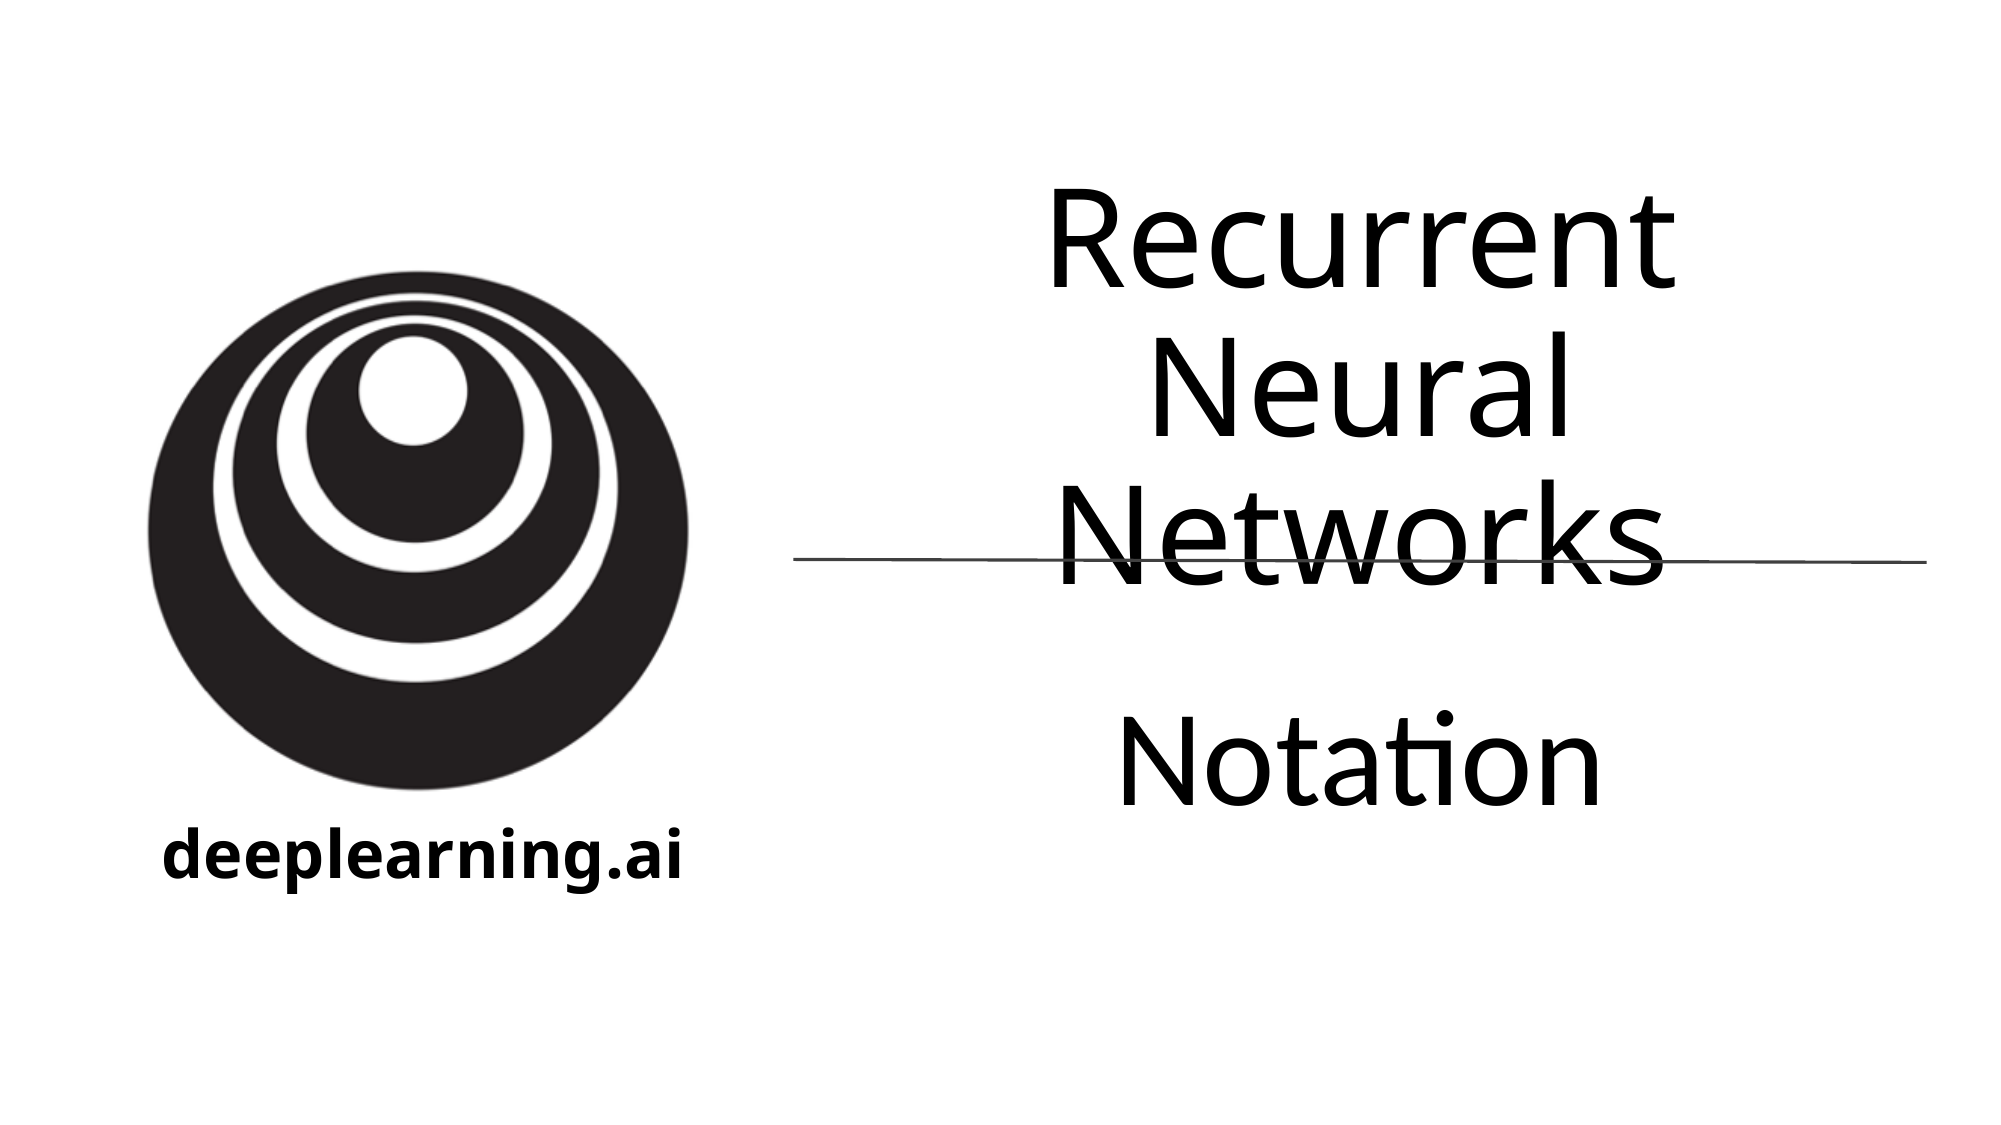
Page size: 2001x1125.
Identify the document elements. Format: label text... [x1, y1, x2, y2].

text_box [179, 194, 669, 702]
picture [108, 234, 739, 768]
text_box Notation [799, 660, 1921, 843]
title Recurrent Neural Networks [848, 161, 1872, 462]
text_box deeplearning.ai [56, 768, 790, 901]
